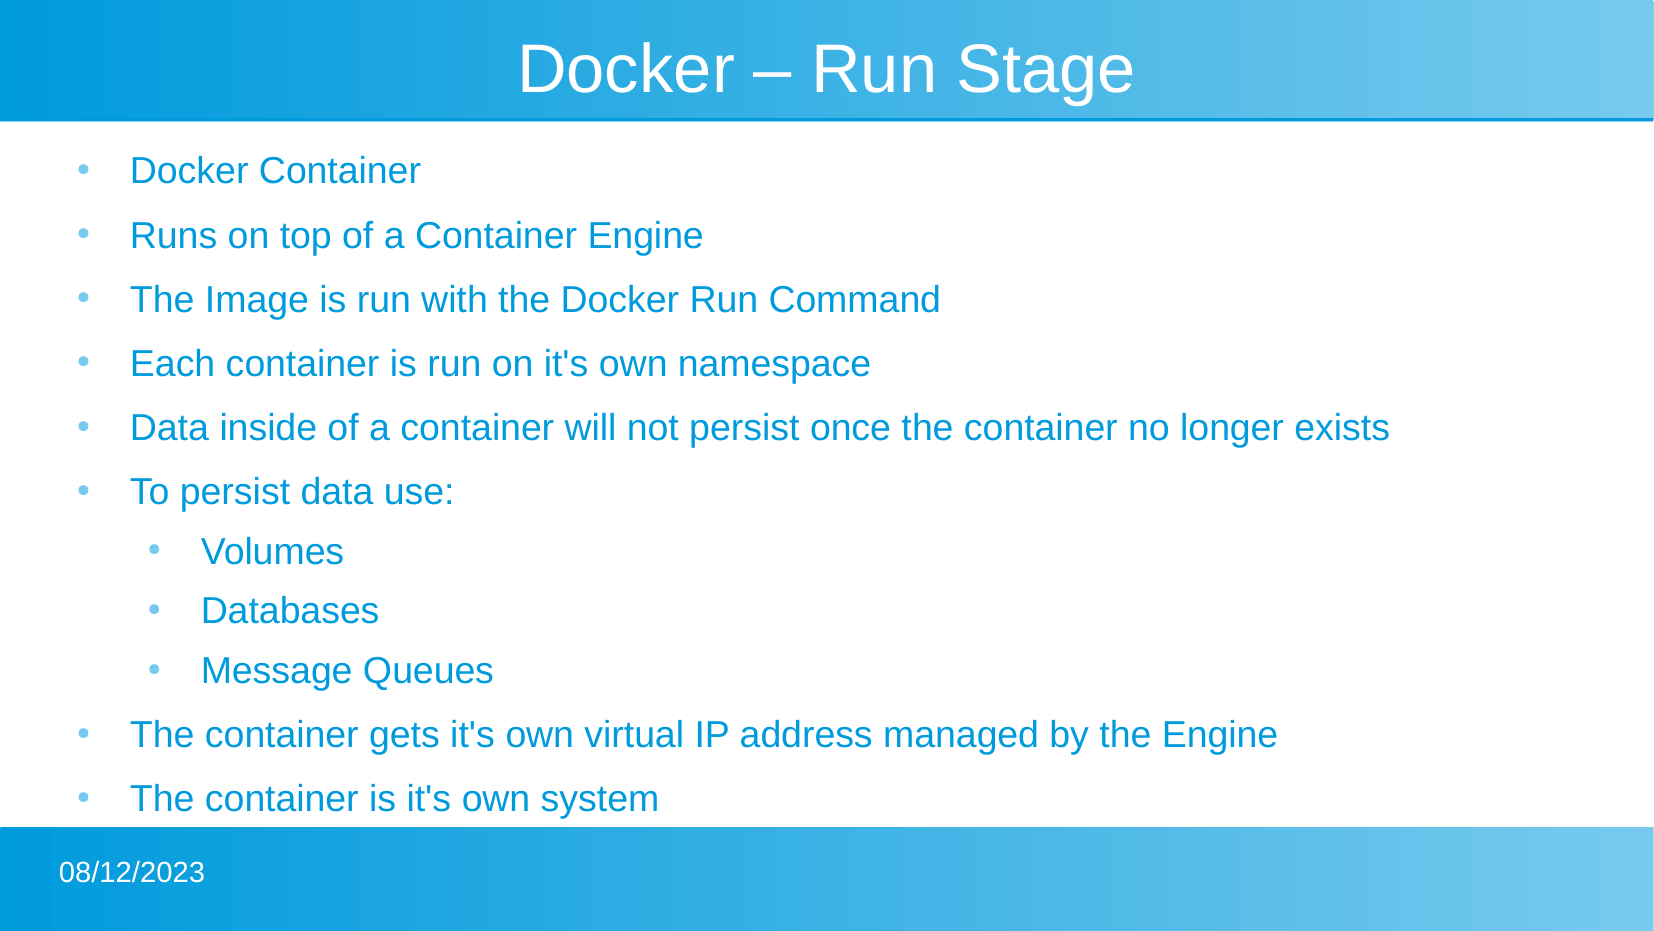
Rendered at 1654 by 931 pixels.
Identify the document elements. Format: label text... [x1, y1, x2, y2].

list Docker Container Runs on top of a Container Engine The Image is run with the Docker Run Command Each container is run on it's own namespace Data inside of a container will not persist once the container no longer exists To persist data use: Volumes Databases Message Queues The container gets it's own virtual IP address managed by the Engine The container is it's own system [59, 150, 1595, 788]
title Docker – Run Stage [59, 29, 1595, 108]
